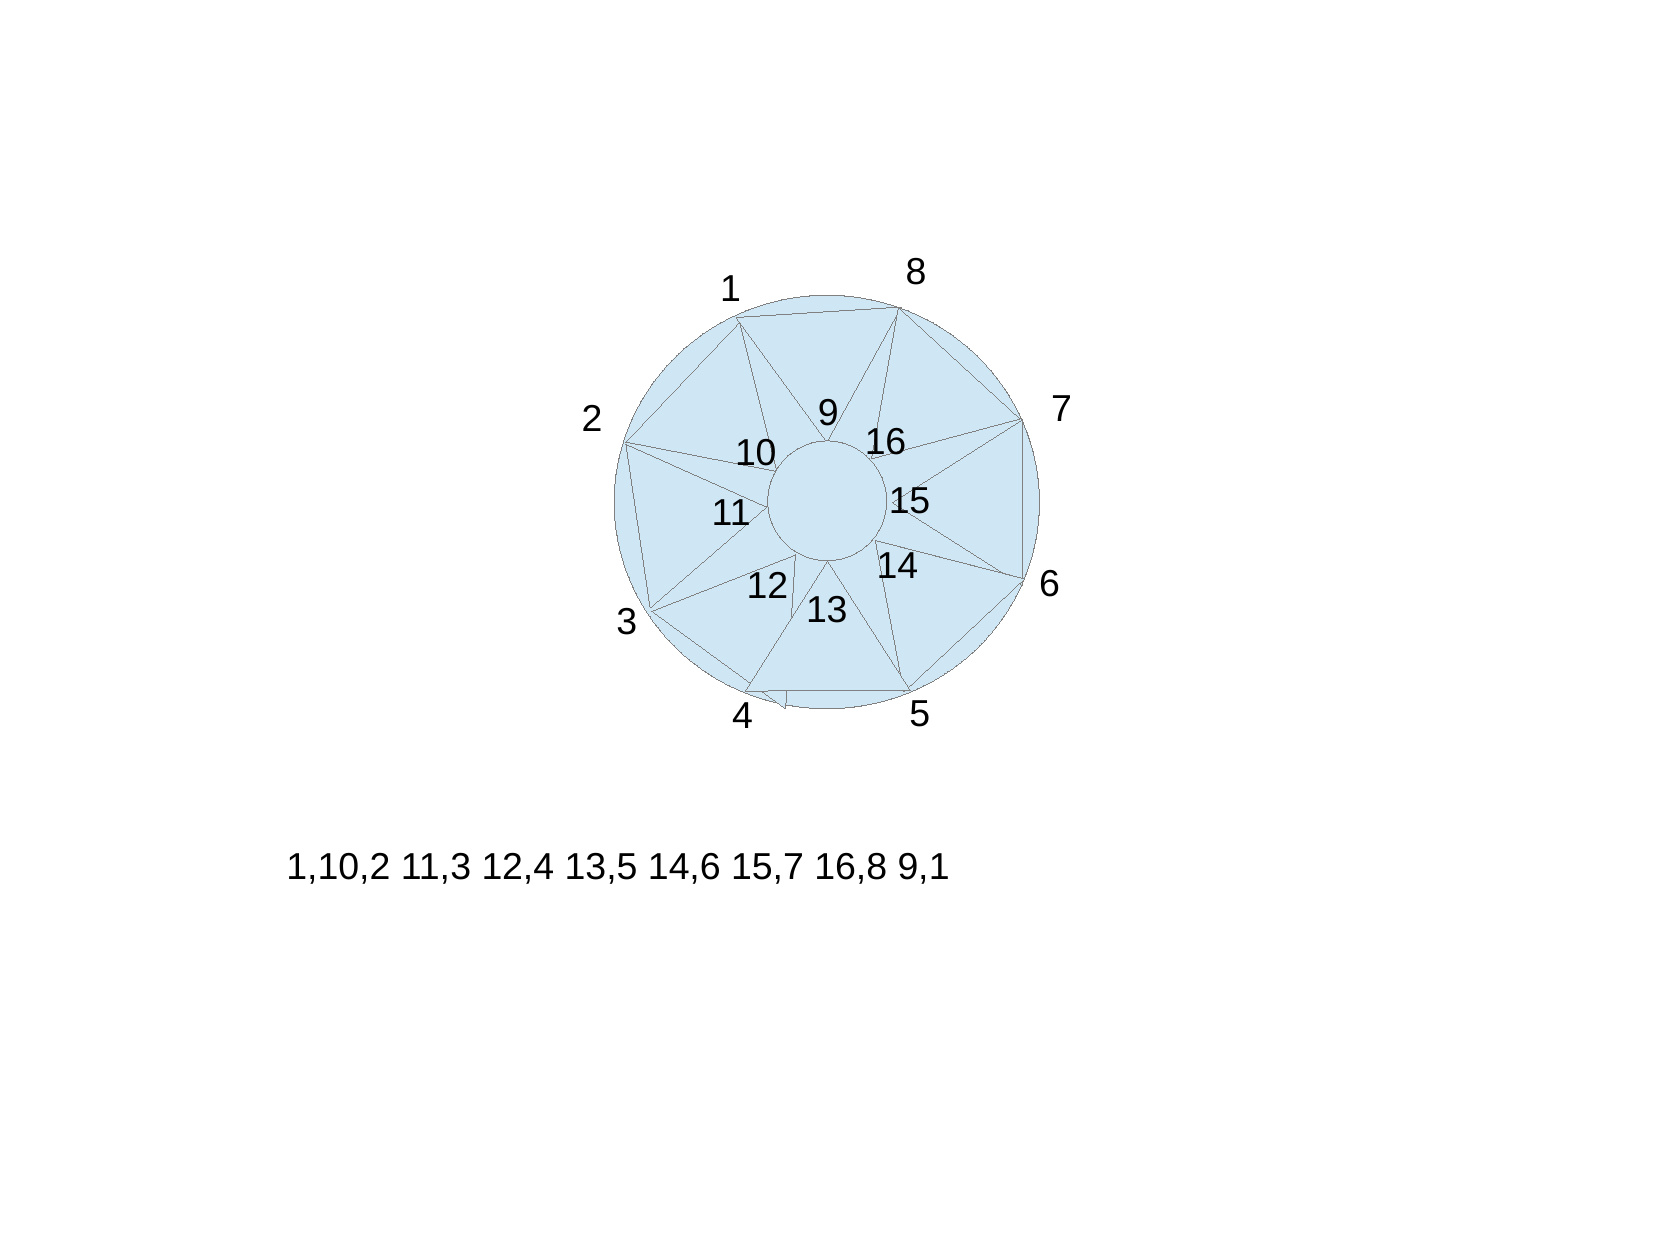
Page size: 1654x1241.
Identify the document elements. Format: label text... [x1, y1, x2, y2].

text_box 6 [1024, 555, 1075, 612]
text_box 4 [717, 687, 768, 745]
text_box 13 [791, 580, 863, 638]
text_box 8 [890, 242, 942, 300]
text_box 9 [803, 384, 854, 441]
text_box 15 [874, 472, 946, 530]
text_box 7 [1036, 380, 1087, 438]
text_box 14 [861, 537, 934, 595]
text_box 3 [601, 592, 653, 650]
text_box [614, 295, 1040, 709]
text_box 2 [566, 389, 618, 447]
text_box 5 [894, 685, 945, 742]
text_box 11 [696, 484, 769, 542]
text_box 12 [731, 557, 804, 615]
text_box 16 [850, 413, 922, 471]
text_box 1 [705, 259, 756, 317]
text_box 10 [720, 423, 792, 481]
text_box 1,10,2 11,3 12,4 13,5 14,6 15,7 16,8 9,1 [271, 838, 968, 896]
